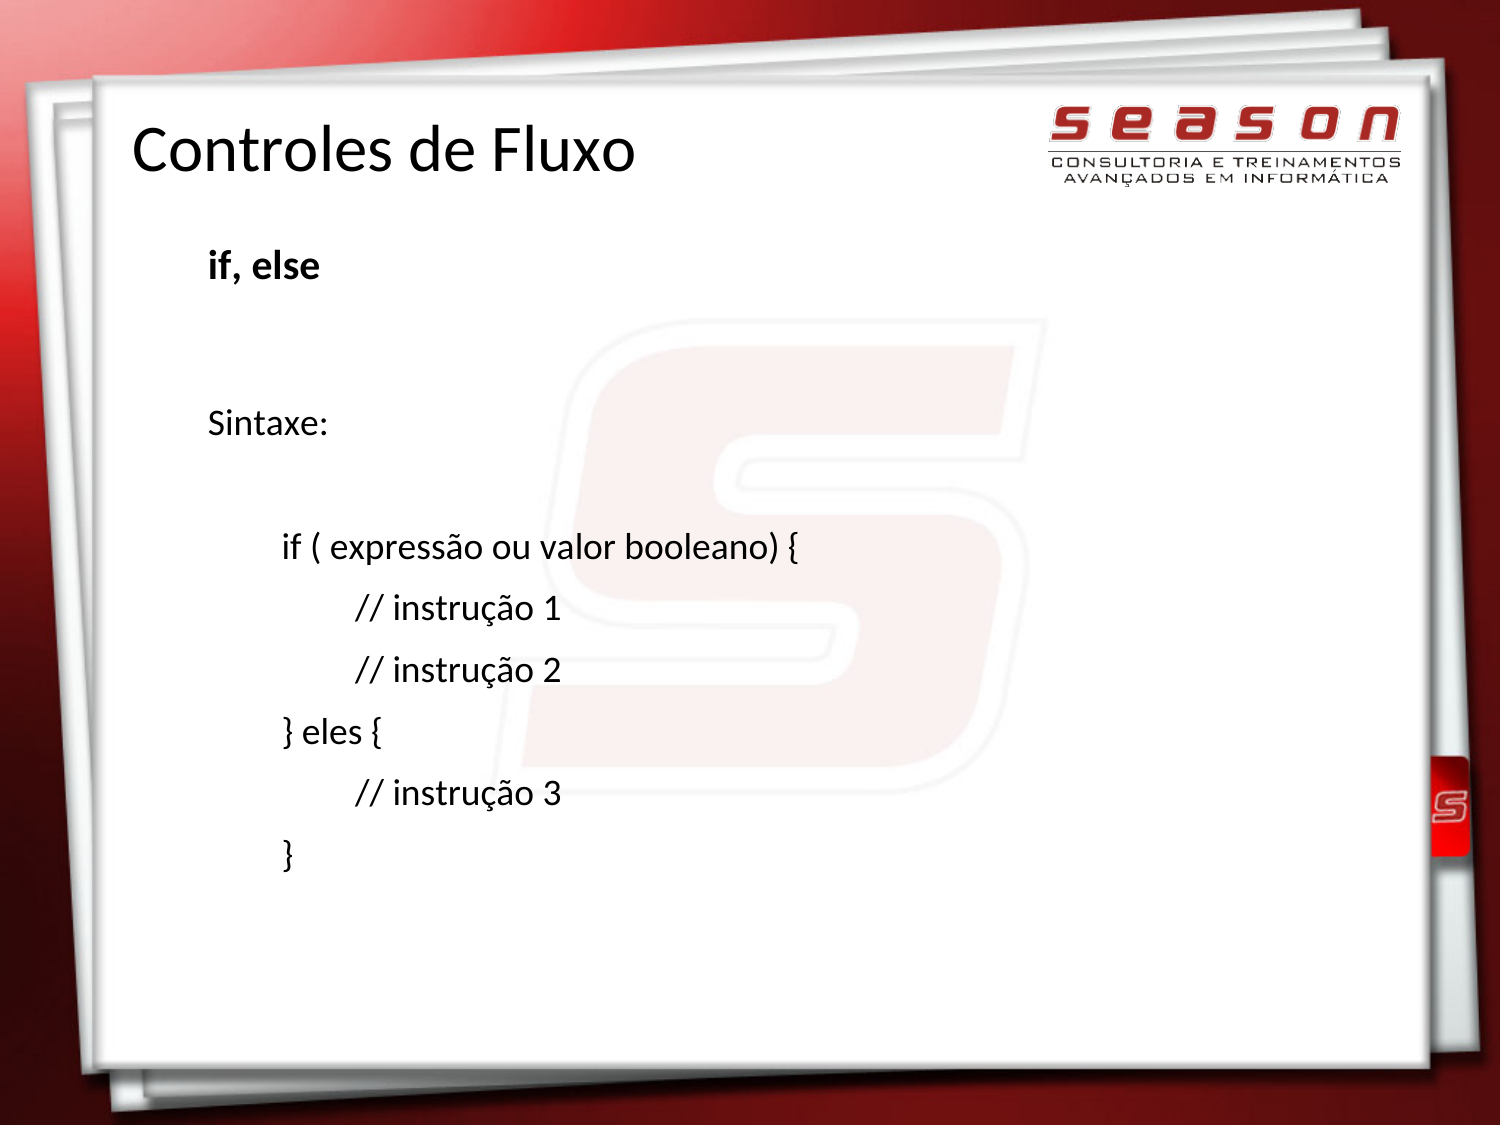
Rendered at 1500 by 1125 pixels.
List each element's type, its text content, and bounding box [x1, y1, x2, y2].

title Controles de Fluxo [118, 33, 1394, 257]
text_box Sintaxe: if ( expressão ou valor booleano) { // instrução 1 // instrução 2 } eles { // instrução 3 } [207, 398, 1328, 875]
picture [0, 0, 1500, 1125]
text_box if, else [207, 231, 1328, 296]
